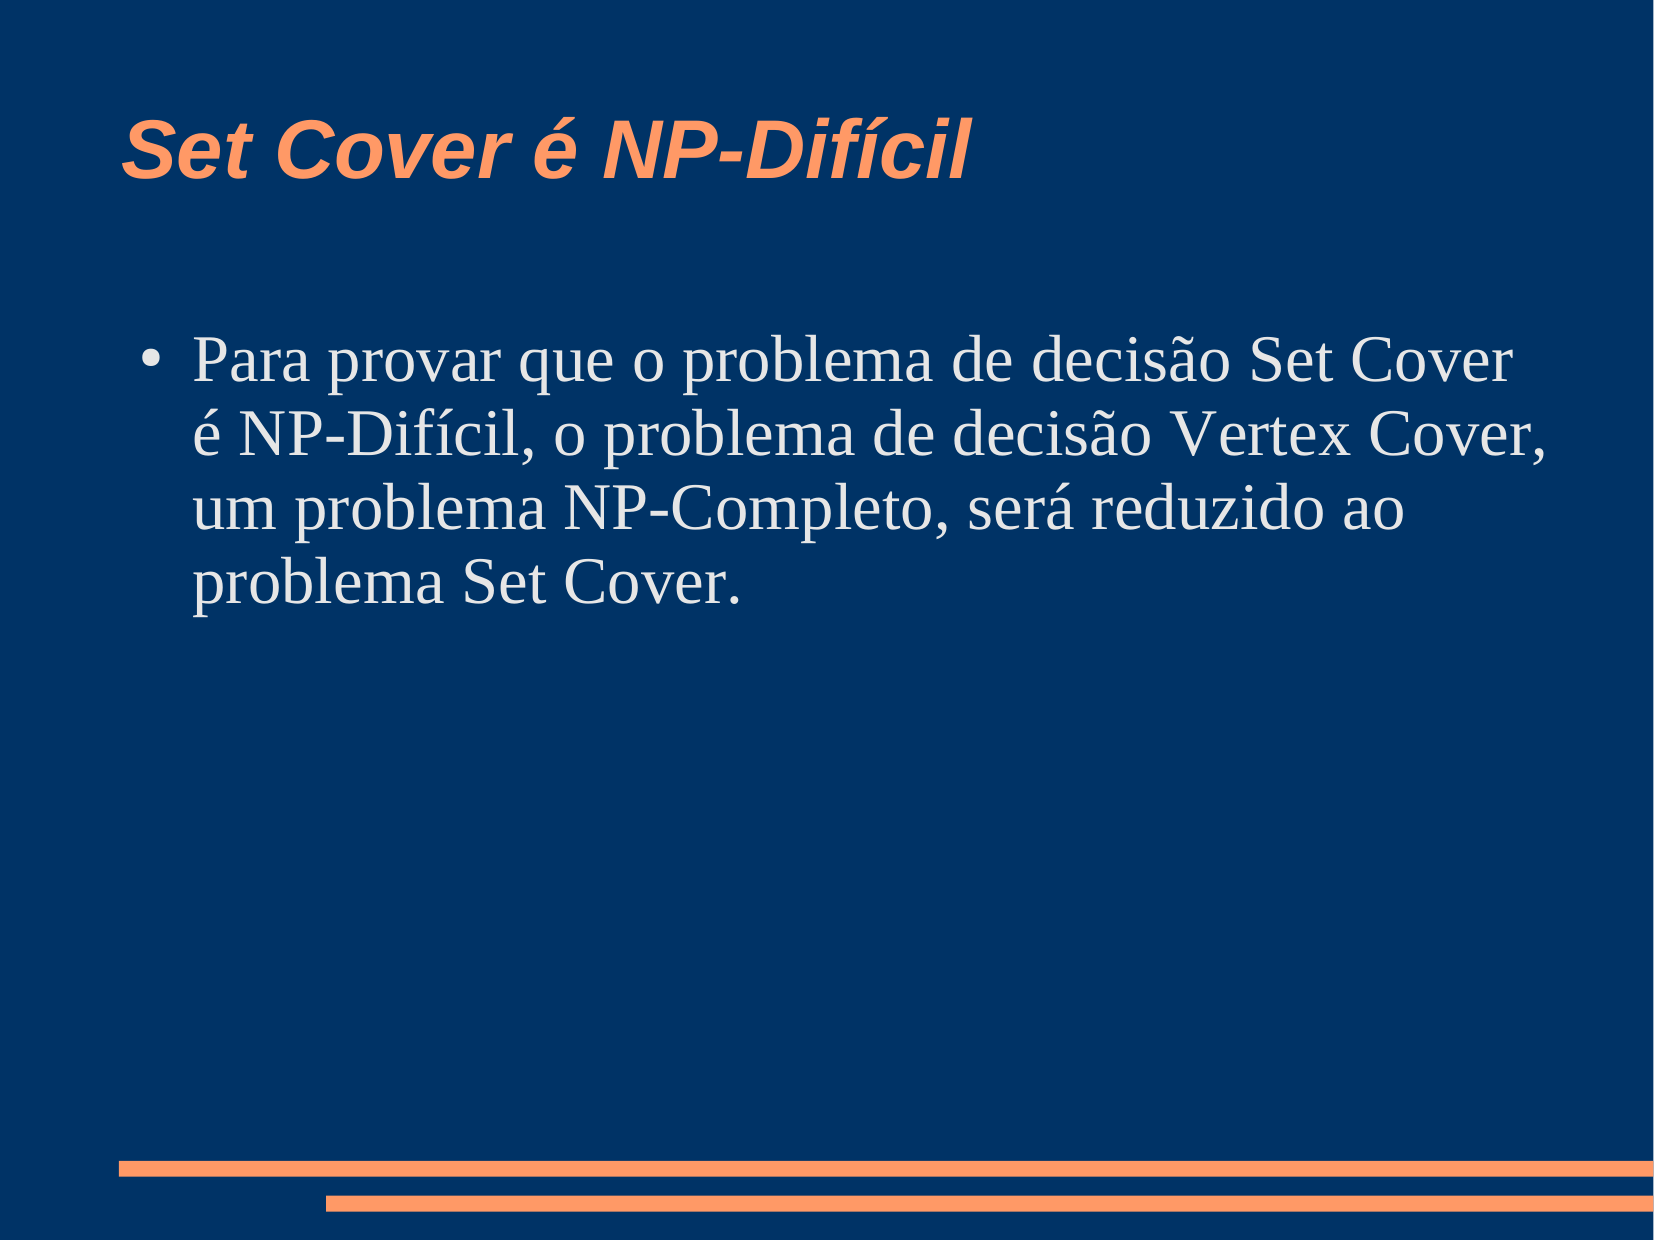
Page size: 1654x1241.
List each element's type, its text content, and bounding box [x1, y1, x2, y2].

title Set Cover é NP-Difícil [121, 53, 1534, 246]
list Para provar que o problema de decisão Set Cover é NP-Difícil, o problema de decisão Vertex Cover, um problema NP-Completo, será reduzido ao problema Set Cover. [121, 322, 1561, 1118]
